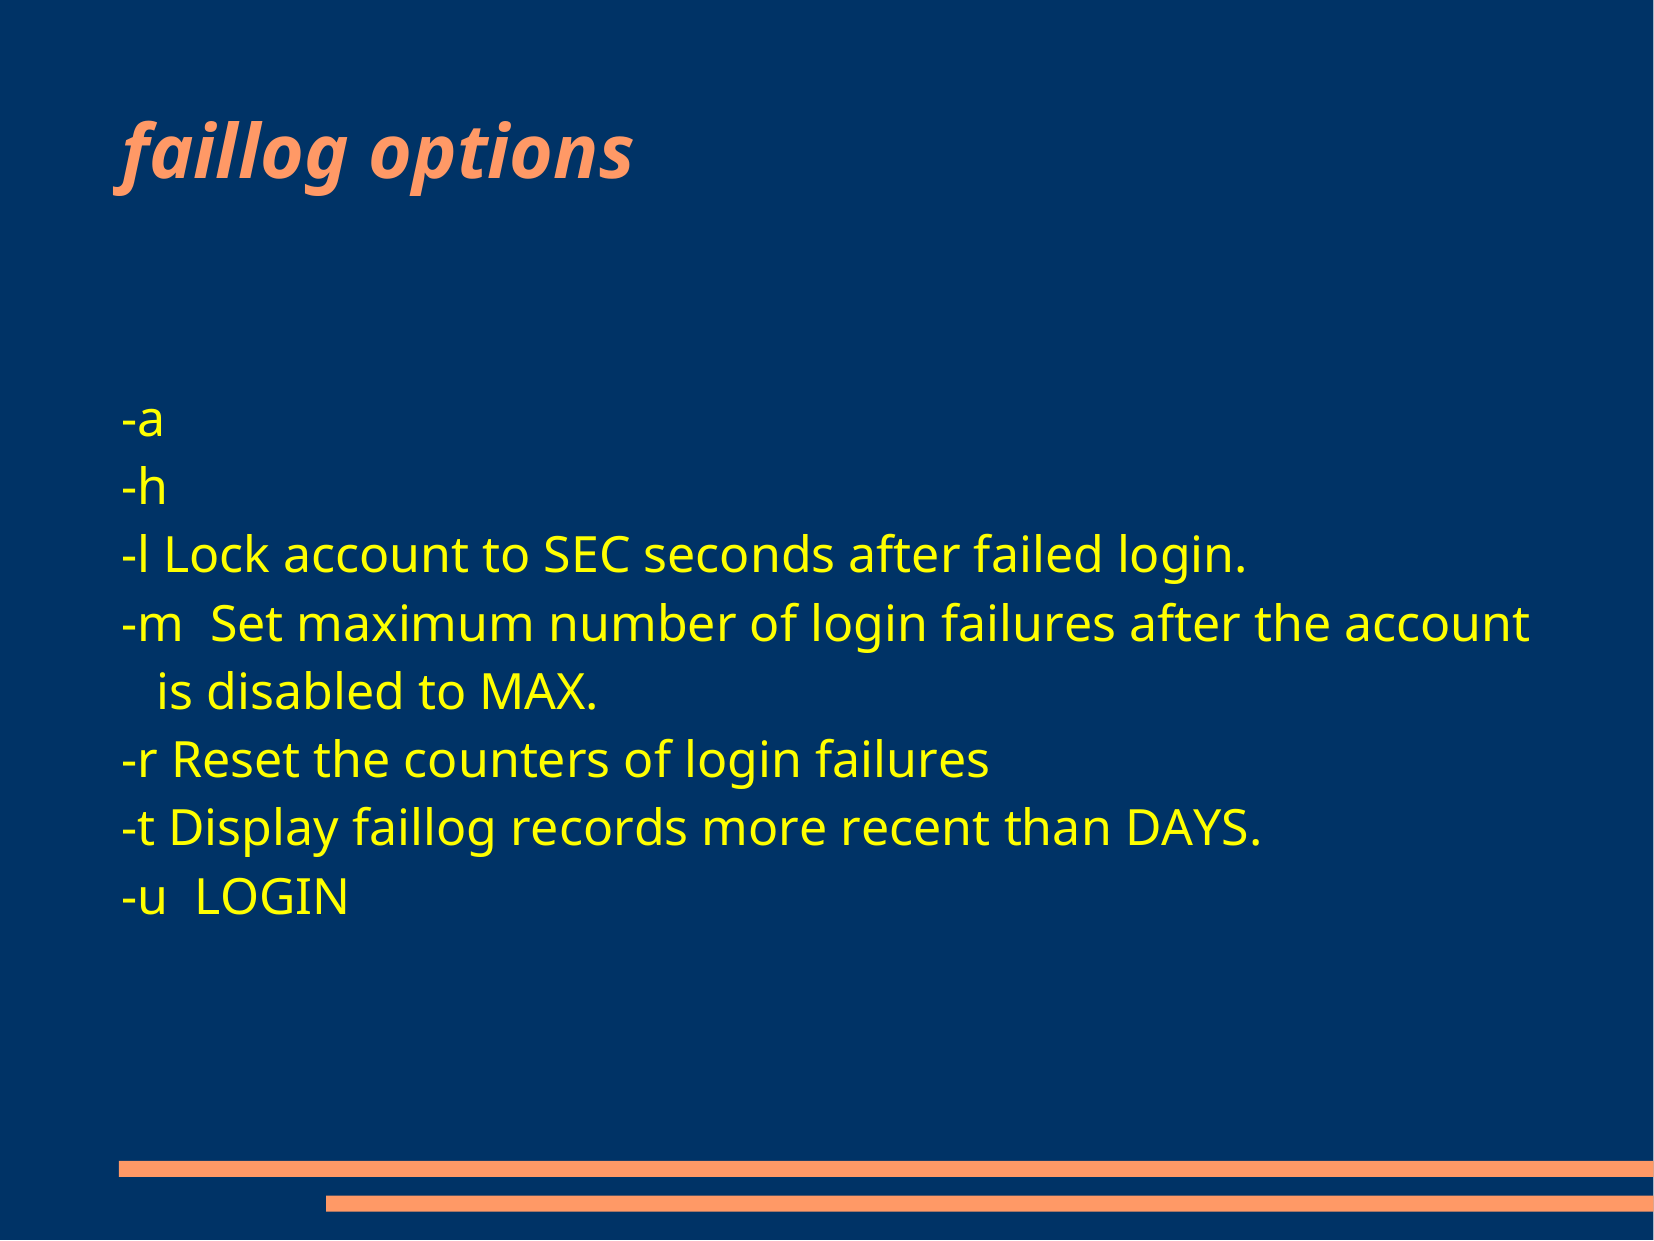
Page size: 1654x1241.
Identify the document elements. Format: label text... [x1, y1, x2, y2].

title faillog options [121, 46, 1534, 254]
subtitle -a -h -l Lock account to SEC seconds after failed login. -m Set maximum number of login failures after the account is disabled to MAX. -r Reset the counters of login failures -t Display faillog records more recent than DAYS. -u LOGIN [121, 322, 1561, 1133]
